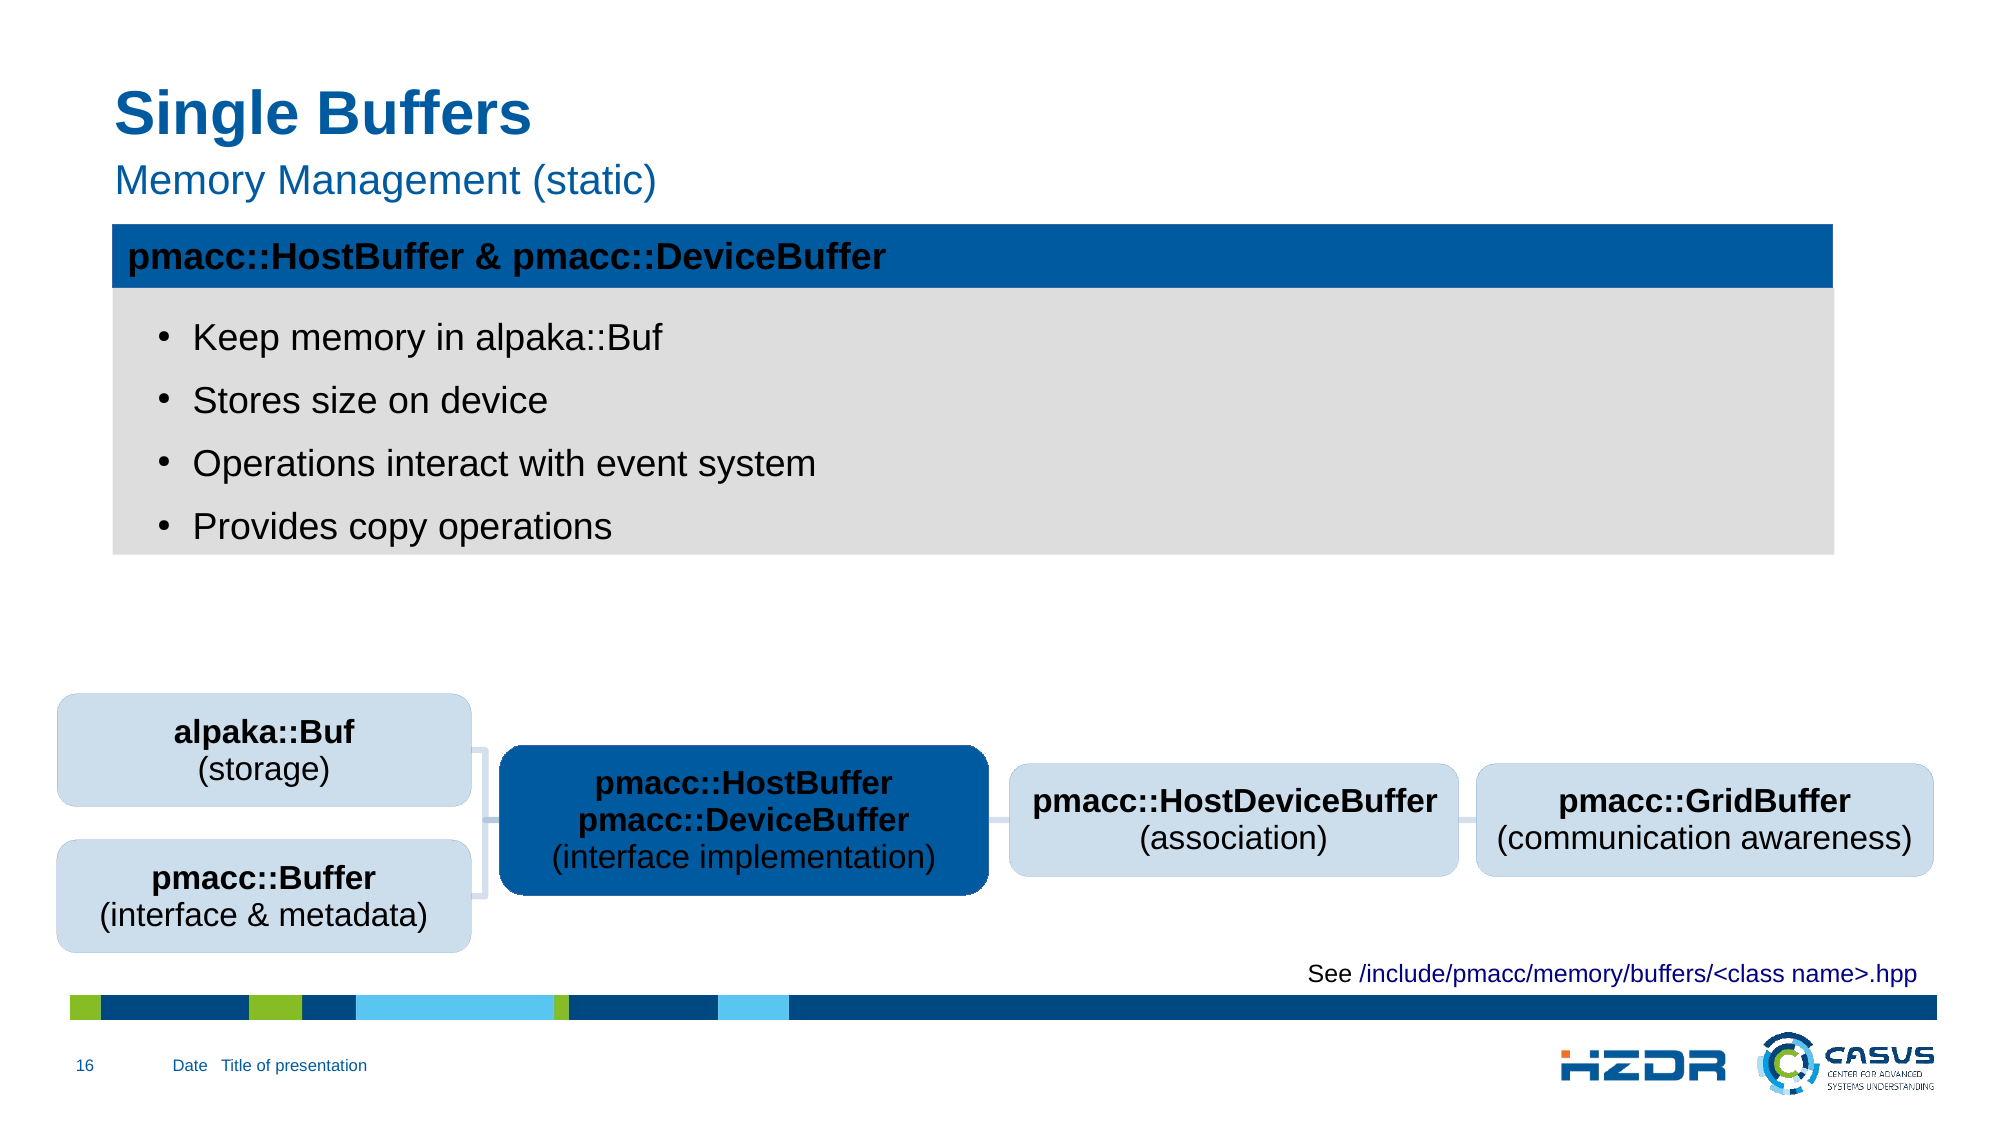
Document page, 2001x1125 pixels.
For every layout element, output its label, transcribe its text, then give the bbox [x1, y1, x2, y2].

picture [572, 995, 1937, 1020]
text_box pmacc::Buffer (interface & metadata) [56, 840, 472, 953]
picture [104, 995, 569, 1020]
picture [1757, 1032, 1934, 1095]
picture [1560, 1049, 1726, 1081]
text_box alpaka::Buf (storage) [57, 693, 472, 807]
text_box pmacc::HostBuffer pmacc::DeviceBuffer (interface implementation) [499, 745, 989, 896]
text_box pmacc::HostBuffer & pmacc::DeviceBuffer [112, 224, 1833, 288]
text_box pmacc::GridBuffer (communication awareness) [1476, 763, 1934, 877]
text_box See /include/pmacc/memory/buffers/<class name>.hpp [890, 952, 1934, 1005]
text_box Keep memory in alpaka::Buf Stores size on device Operations interact with event system Provides copy operations [112, 287, 1835, 534]
text_box pmacc::HostDeviceBuffer (association) [1009, 763, 1459, 877]
text_box Memory Management (static) [114, 152, 1267, 208]
slide_number Date [107, 1034, 208, 1095]
title Single Buffers [114, 80, 1934, 148]
picture [70, 995, 101, 1020]
